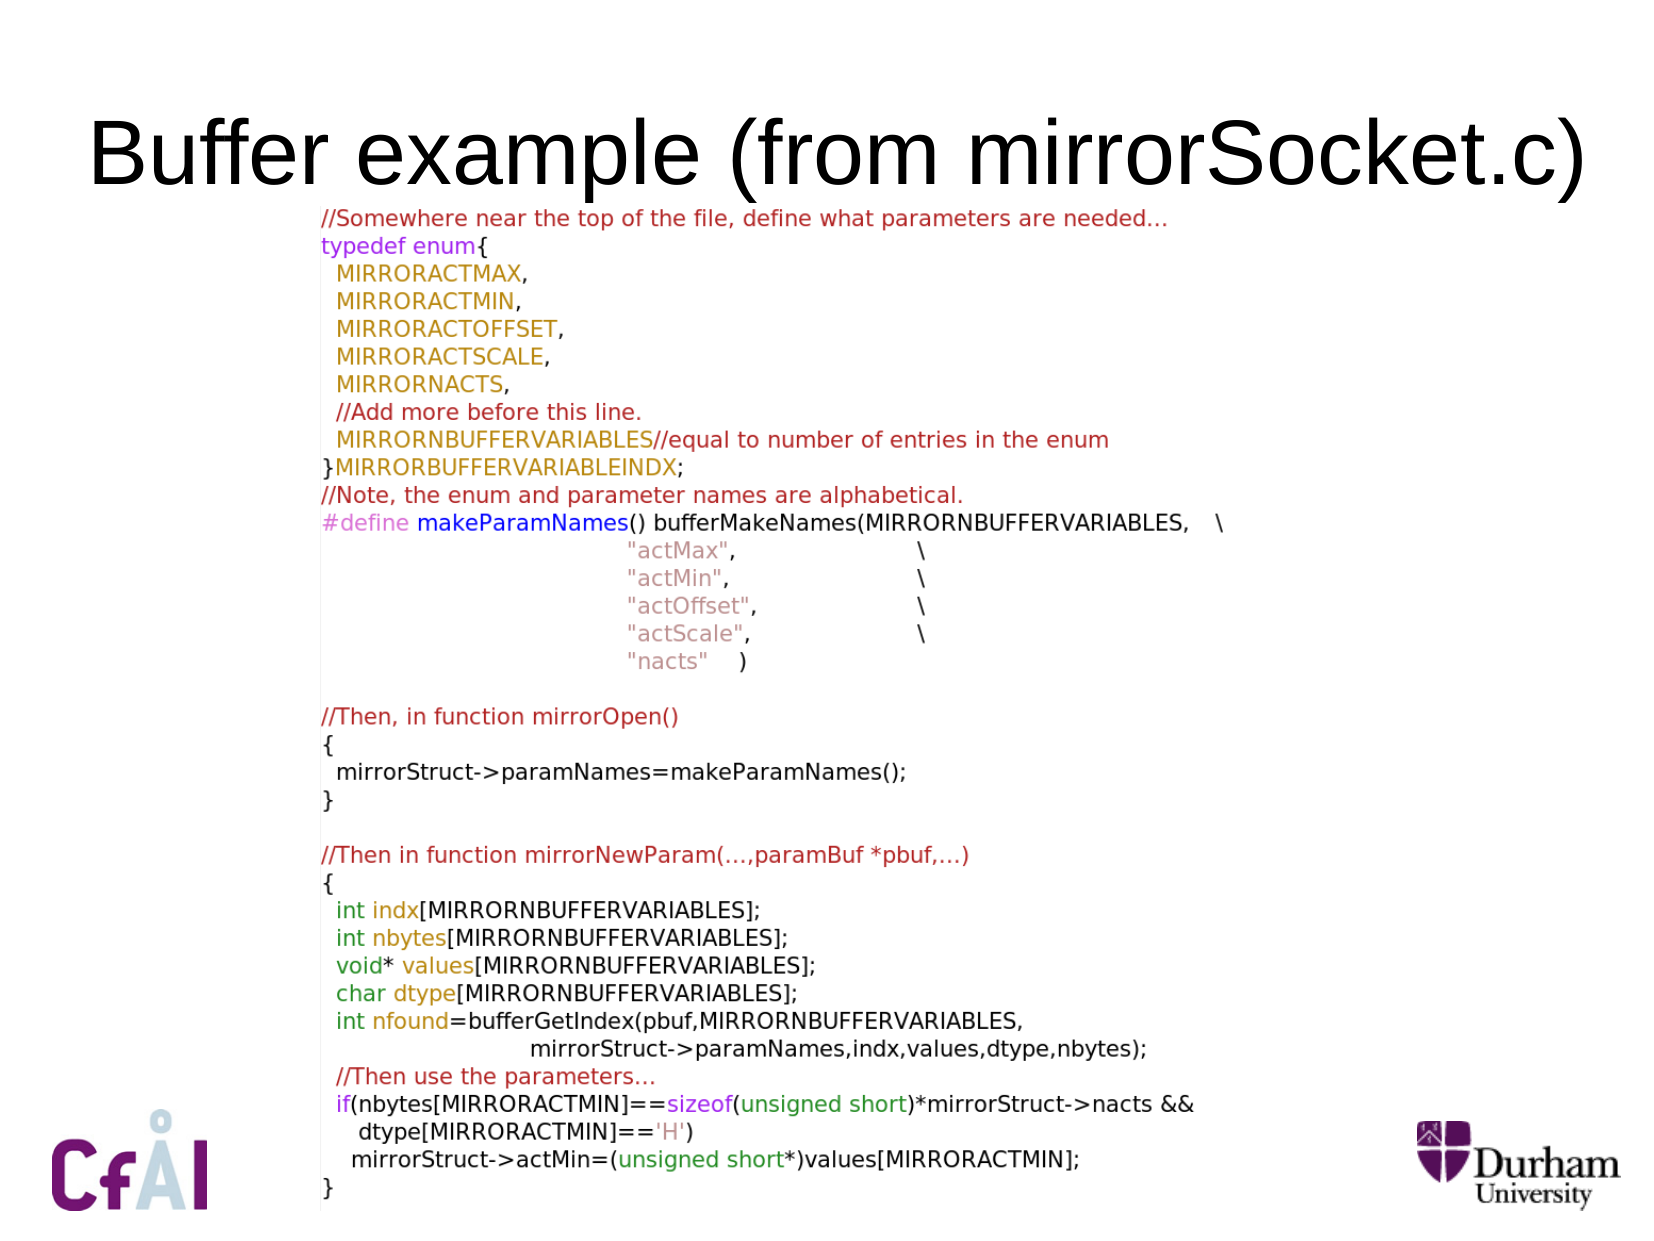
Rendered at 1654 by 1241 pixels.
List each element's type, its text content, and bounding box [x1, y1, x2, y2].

title Buffer example (from mirrorSocket.c) [82, 56, 1595, 250]
picture [52, 1109, 207, 1211]
picture [320, 206, 1241, 1211]
picture [1417, 1121, 1621, 1211]
